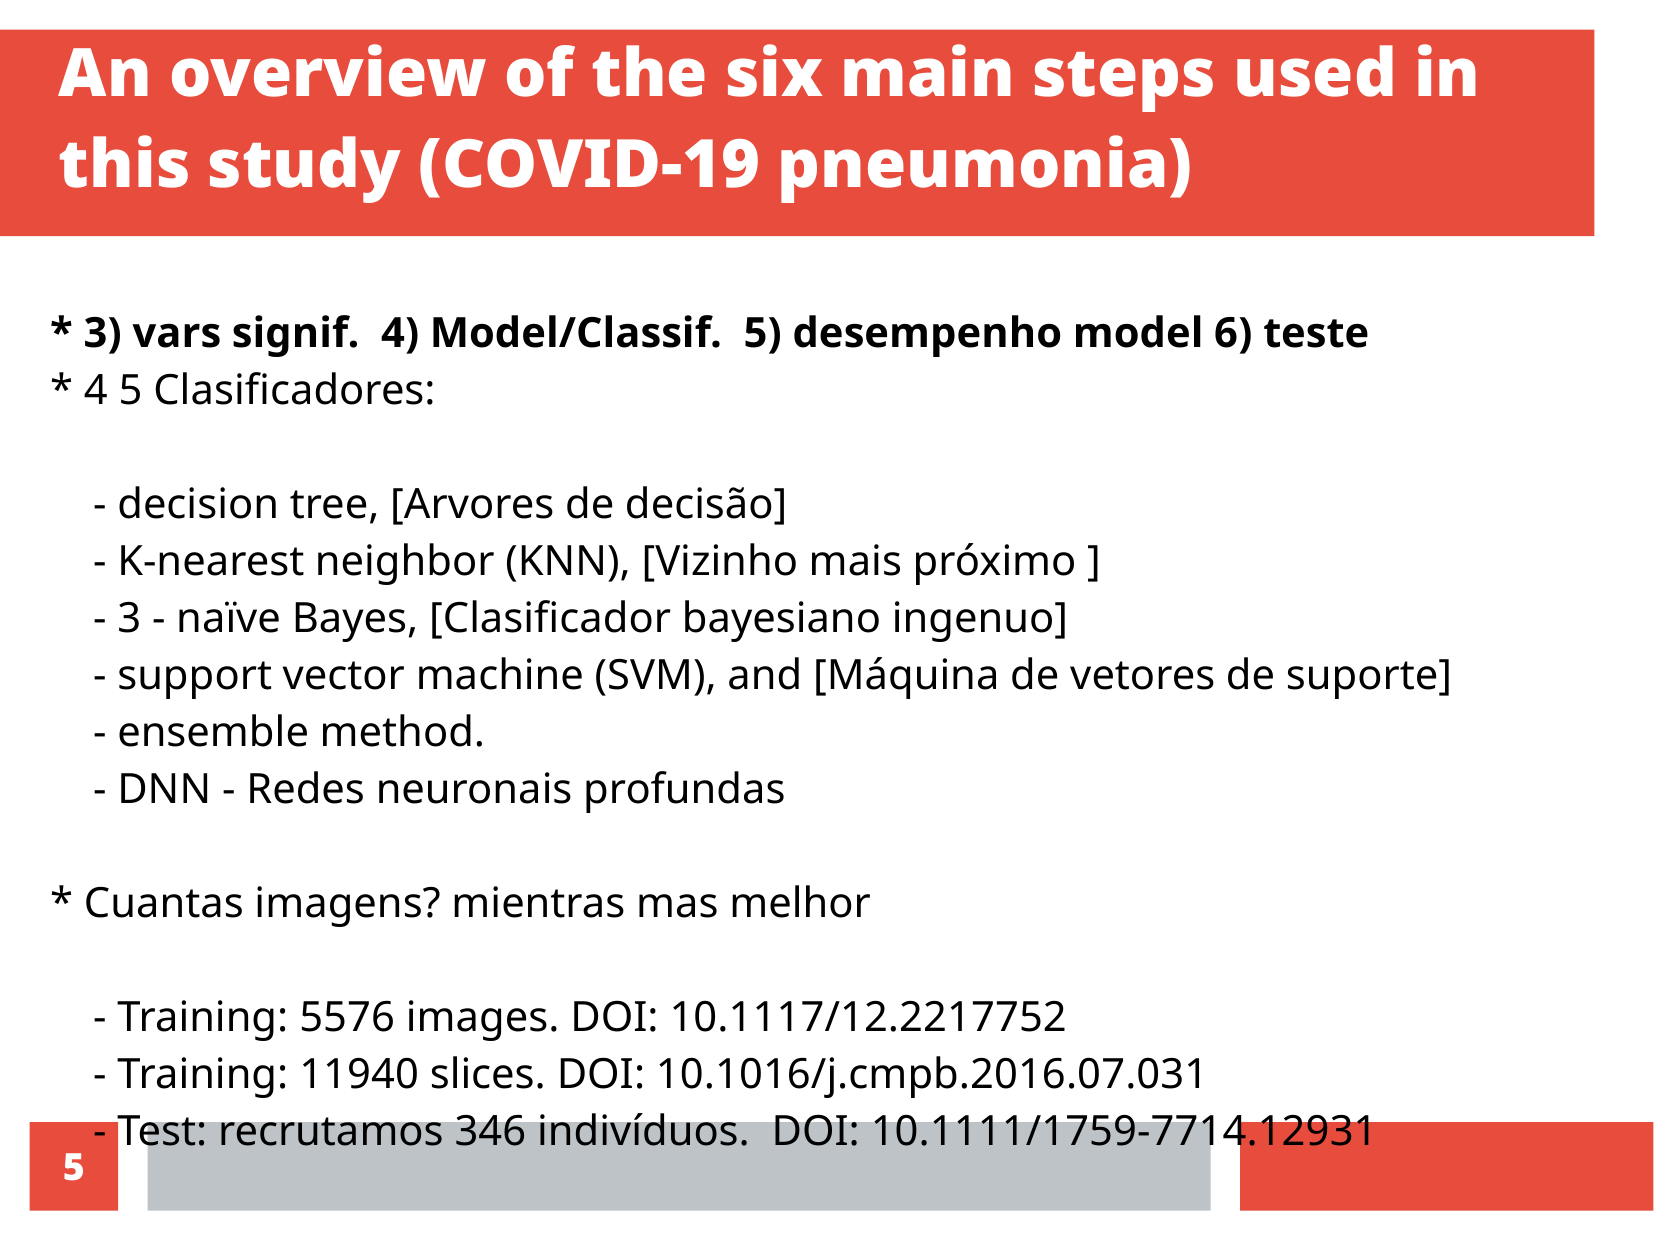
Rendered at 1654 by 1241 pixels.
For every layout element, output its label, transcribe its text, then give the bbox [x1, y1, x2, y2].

text_box * 3) vars signif. 4) Model/Classif. 5) desempenho model 6) teste * 4 5 Clasificadores: - decision tree, [Arvores de decisão] - K-nearest neighbor (KNN), [Vizinho mais próximo ] - 3 - naïve Bayes, [Clasificador bayesiano ingenuo] - support vector machine (SVM), and [Máquina de vetores de suporte] - ensemble method. - DNN - Redes neuronais profundas * Cuantas imagens? mientras mas melhor - Training: 5576 images. DOI: 10.1117/12.2217752 - Training: 11940 slices. DOI: 10.1016/j.cmpb.2016.07.031 - Test: recrutamos 346 indivíduos. DOI: 10.1111/1759-7714.12931 [35, 295, 1595, 1099]
title An overview of the six main steps used in this study (COVID-19 pneumonia) [59, 59, 1595, 207]
